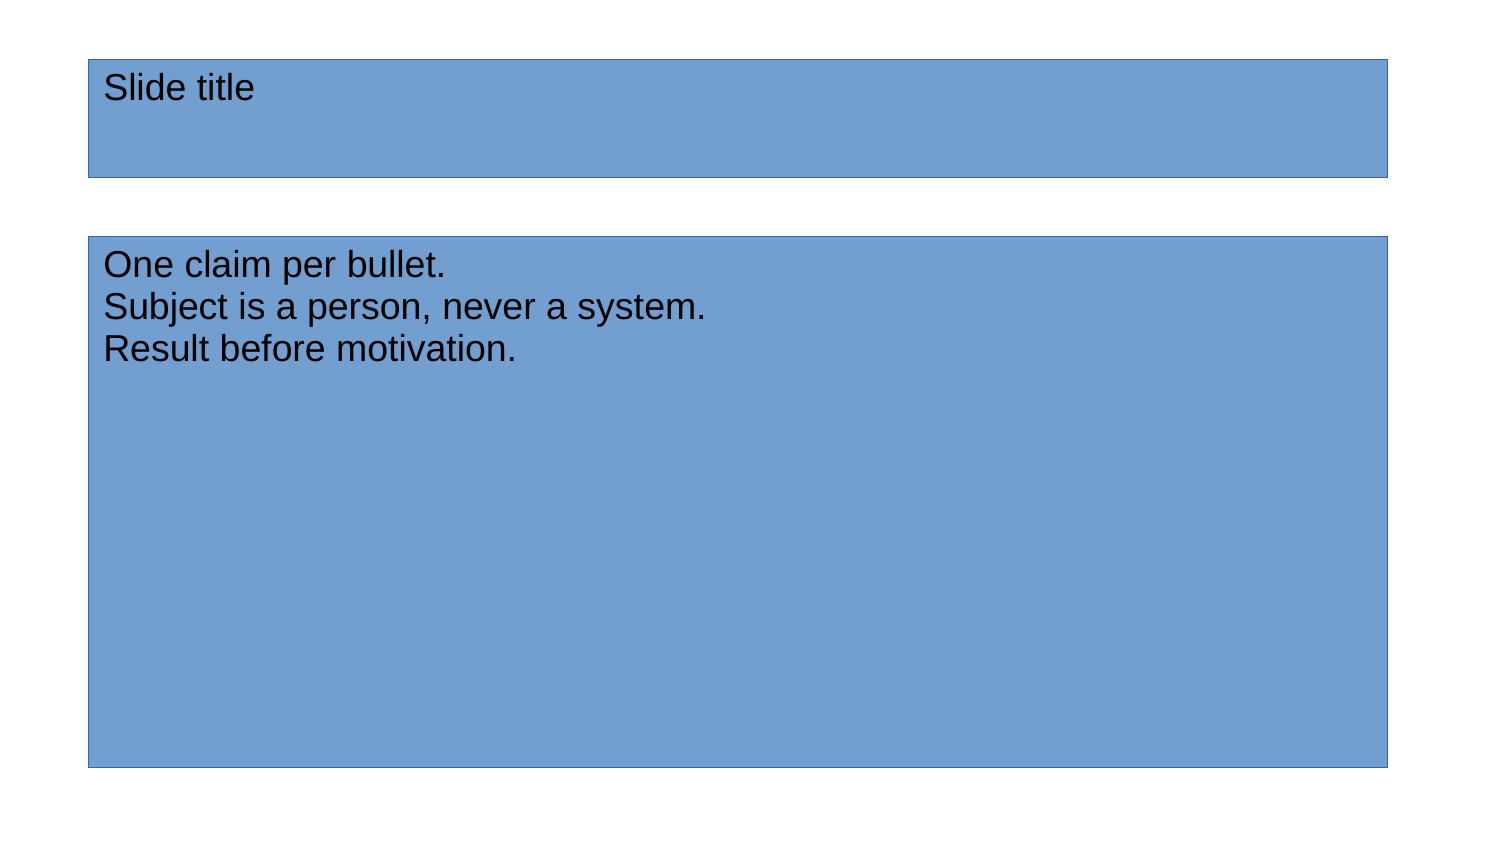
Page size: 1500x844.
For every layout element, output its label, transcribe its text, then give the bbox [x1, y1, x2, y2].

text_box Slide title [88, 59, 1388, 178]
text_box One claim per bullet. Subject is a person, never a system. Result before motivation. [88, 236, 1388, 768]
